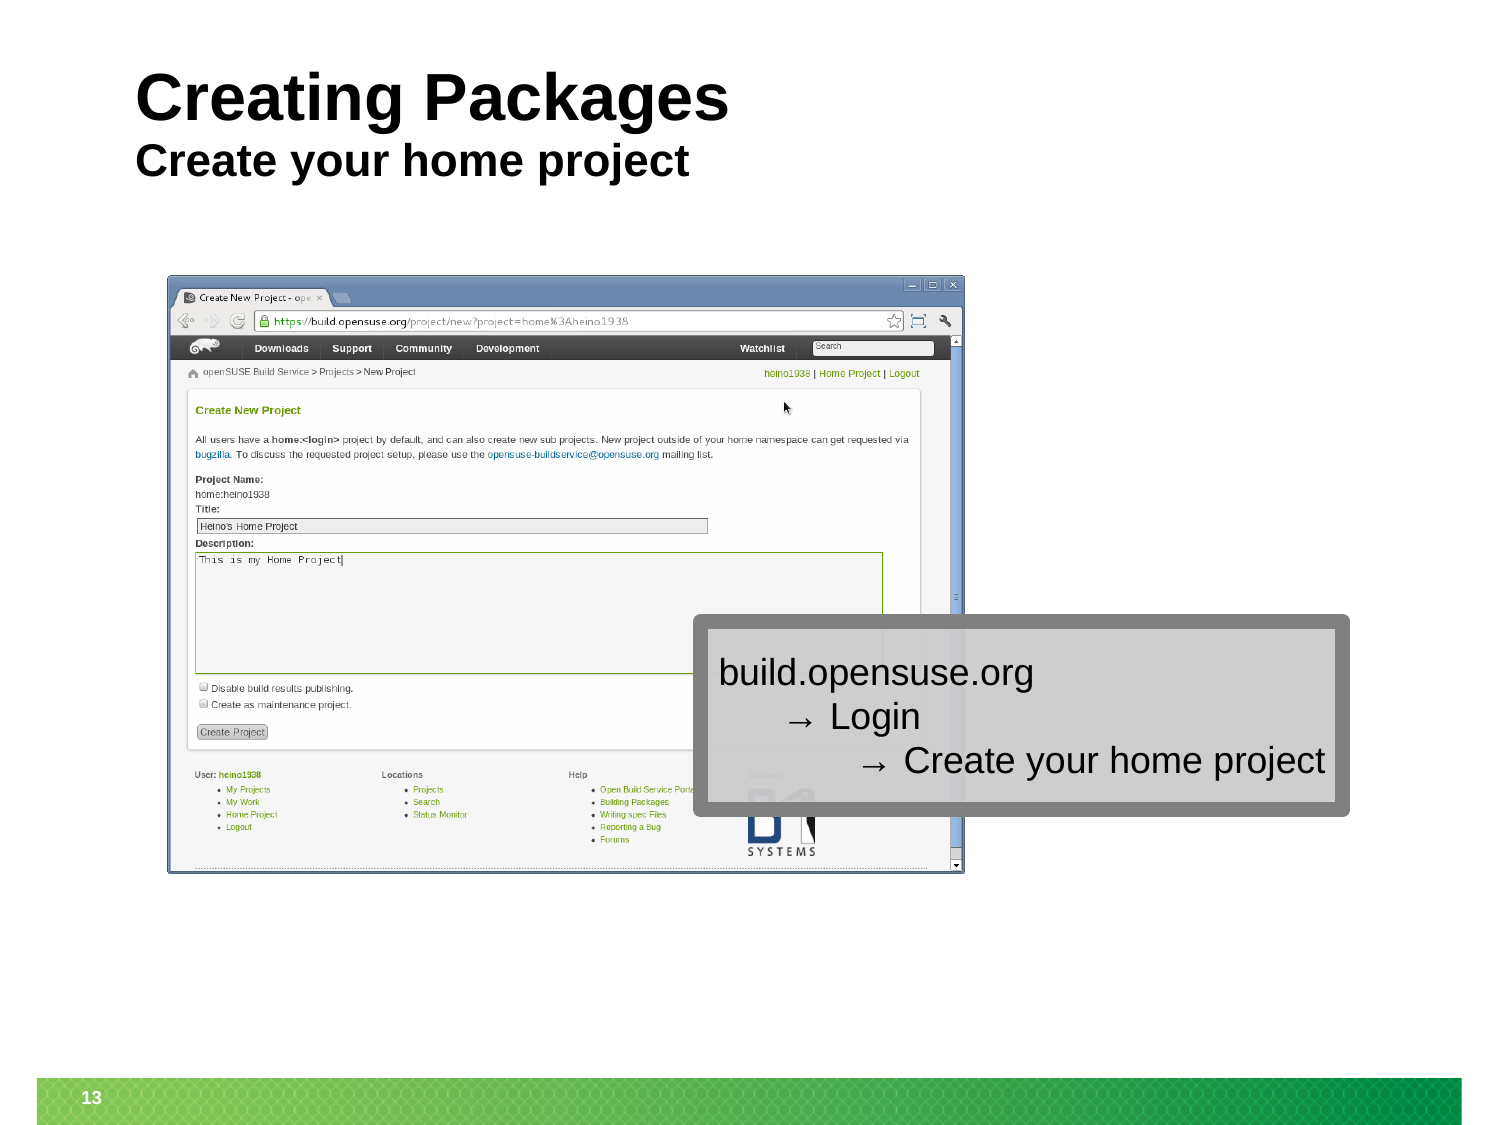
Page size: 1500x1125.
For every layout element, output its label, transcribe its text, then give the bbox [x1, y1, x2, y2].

text_box build.opensuse.org → Login → Create your home project [700, 621, 1343, 810]
title Creating Packages Create your home project [135, 41, 1372, 204]
picture [167, 275, 965, 874]
picture [36, 1078, 1462, 1125]
